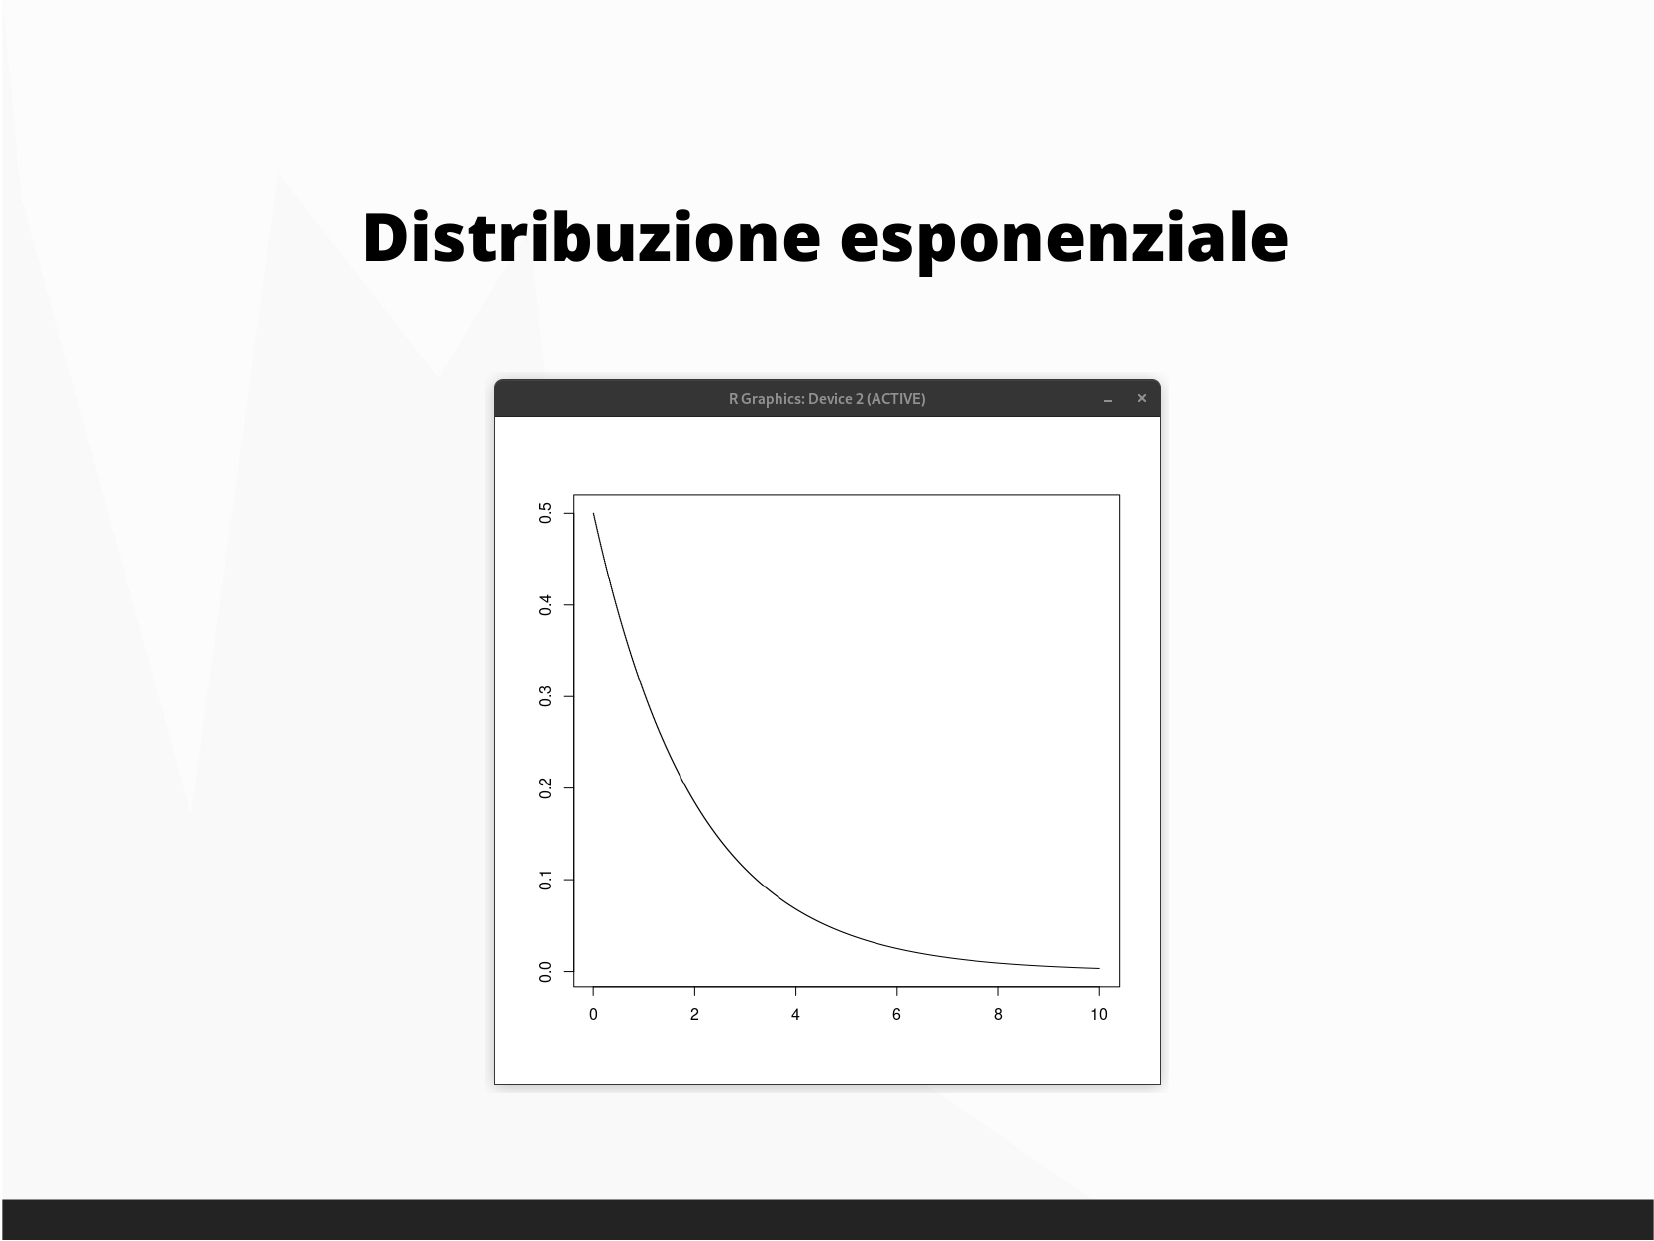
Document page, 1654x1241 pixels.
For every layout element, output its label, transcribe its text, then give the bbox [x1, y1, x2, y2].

title Distribuzione esponenziale [82, 132, 1571, 340]
picture [2, 0, 1654, 1241]
